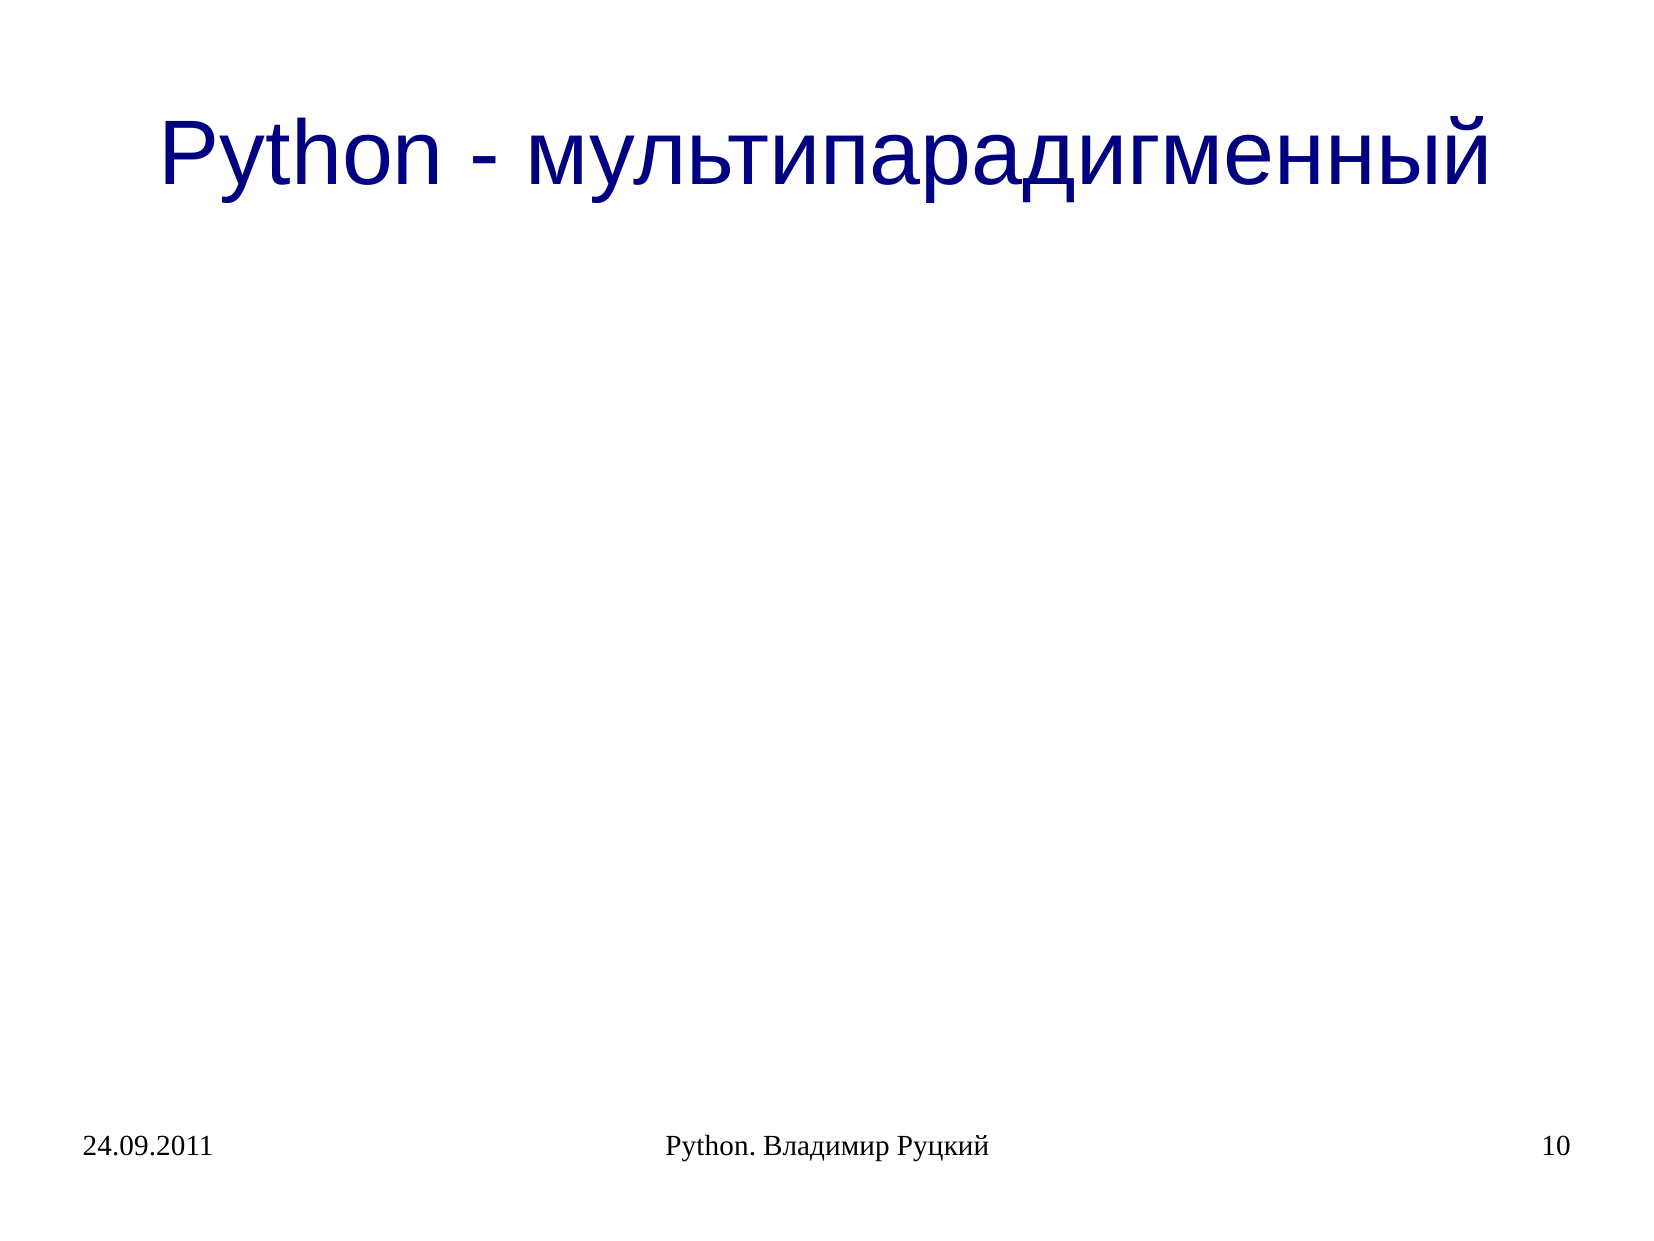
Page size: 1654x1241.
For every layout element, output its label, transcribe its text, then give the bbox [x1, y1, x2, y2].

title Python - мультипарадигменный [82, 49, 1571, 257]
